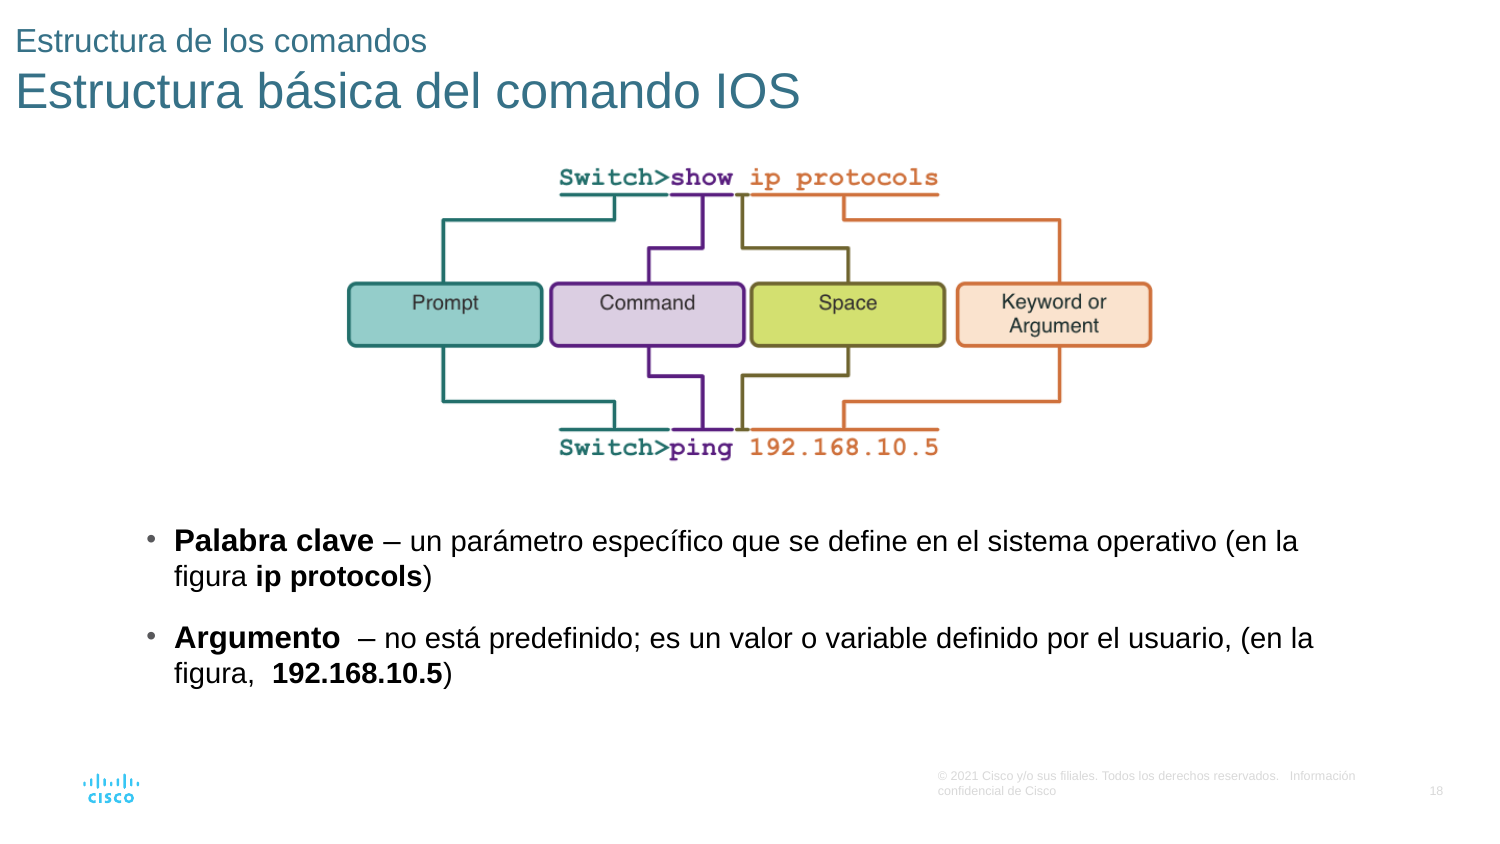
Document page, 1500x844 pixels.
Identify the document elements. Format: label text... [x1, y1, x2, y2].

list Palabra clave – un parámetro específico que se define en el sistema operativo (en la figura ip protocols) Argumento – no está predefinido; es un valor o variable definido por el usuario, (en la figura, 192.168.10.5) [131, 512, 1369, 710]
title Estructura de los comandos Estructura básica del comando IOS [0, 6, 1500, 131]
picture [321, 134, 1179, 480]
